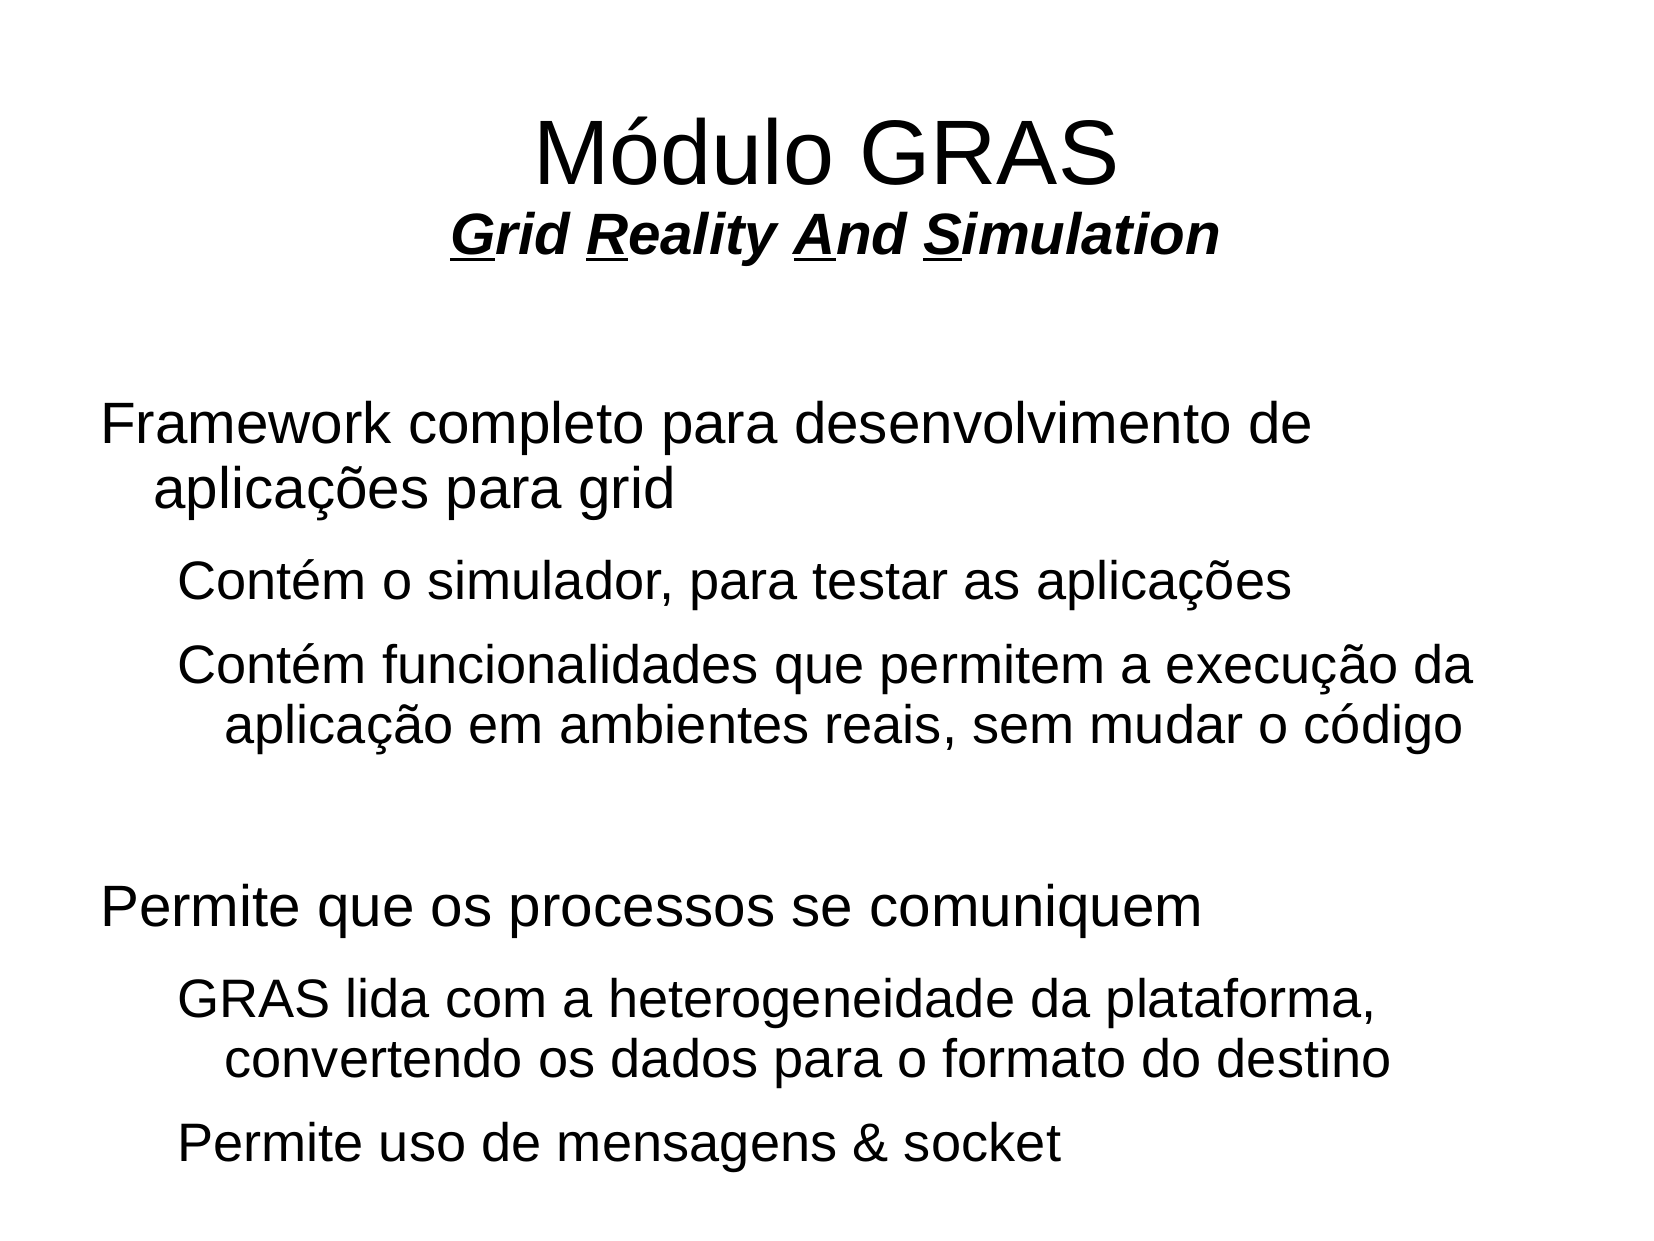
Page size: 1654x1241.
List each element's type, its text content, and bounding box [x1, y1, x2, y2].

title Módulo GRAS [82, 56, 1571, 201]
list Grid Reality And Simulation Framework completo para desenvolvimento de aplicações para grid Contém o simulador, para testar as aplicações Contém funcionalidades que permitem a execução da aplicação em ambientes reais, sem mudar o código Permite que os processos se comuniquem GRAS lida com a heterogeneidade da plataforma, convertendo os dados para o formato do destino Permite uso de mensagens & socket [82, 201, 1571, 1174]
